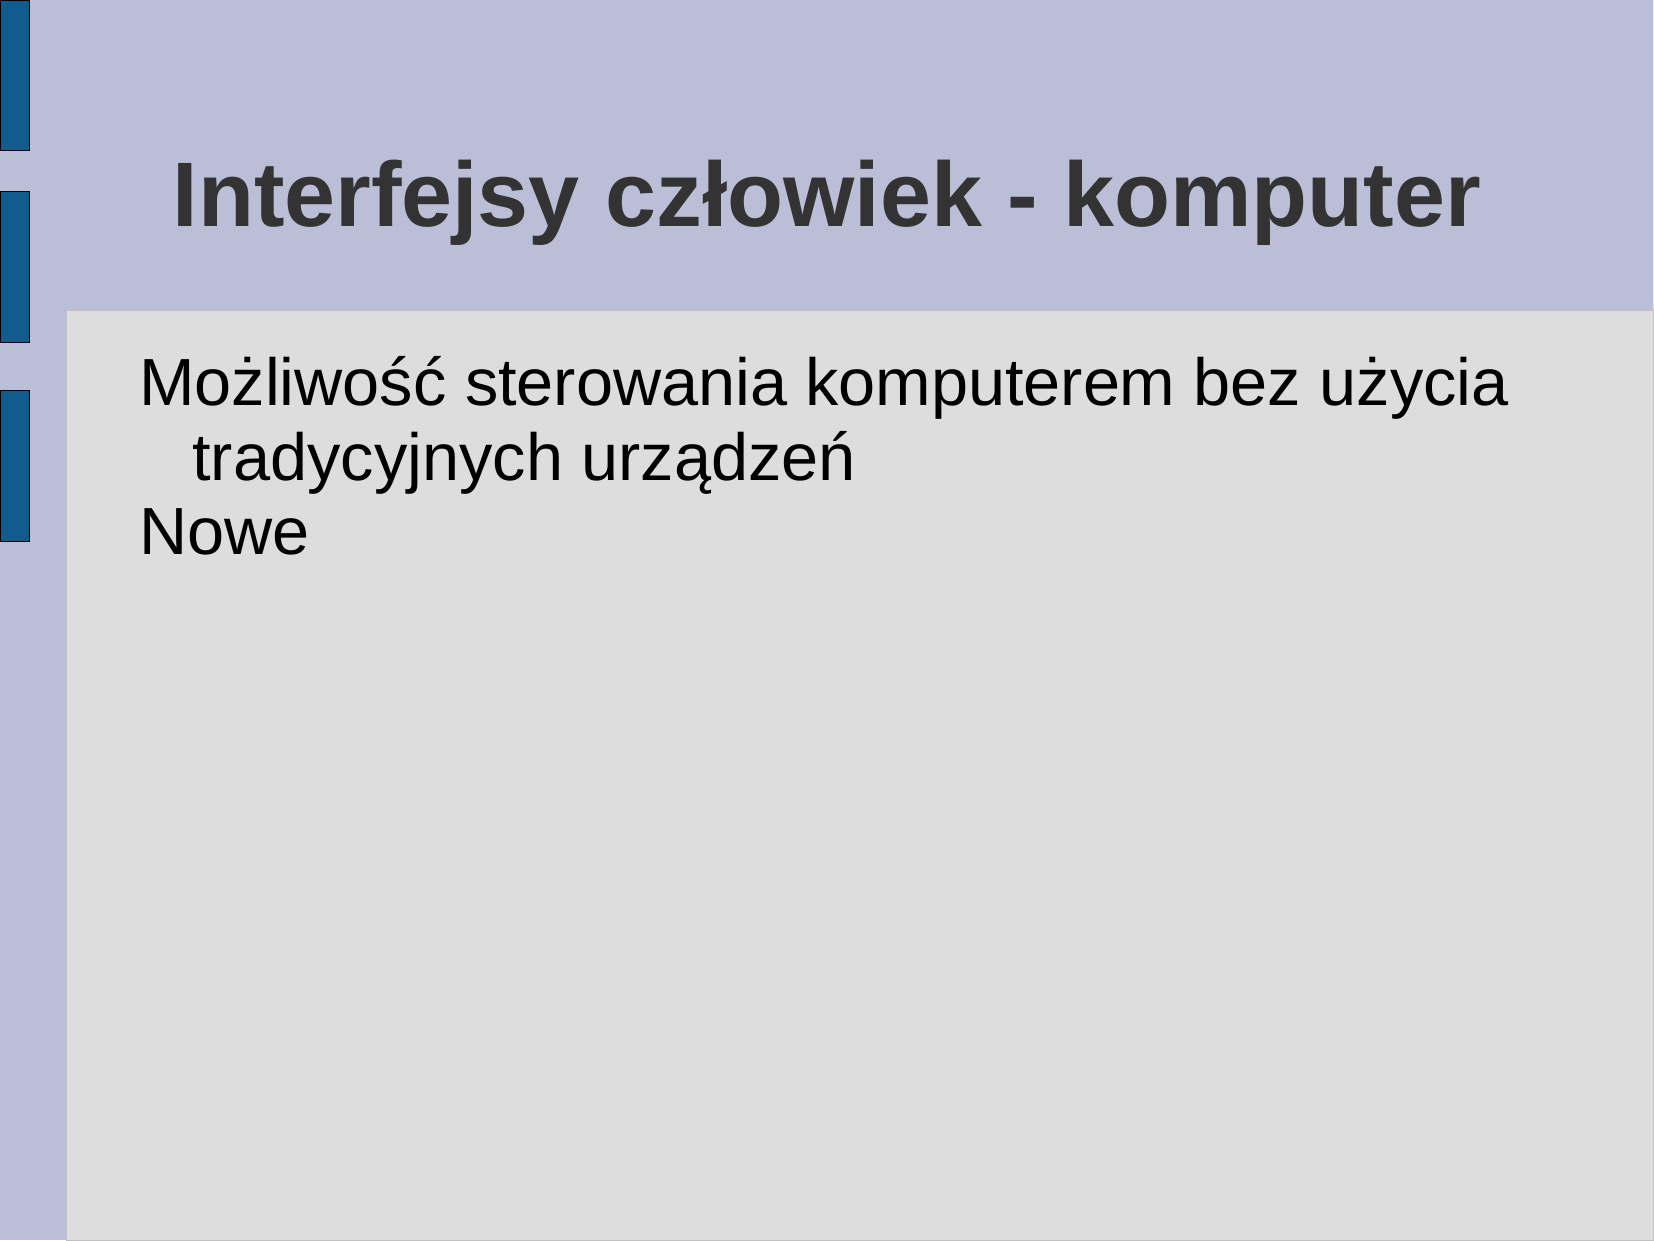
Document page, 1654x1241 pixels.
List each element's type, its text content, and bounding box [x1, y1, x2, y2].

title Interfejsy człowiek - komputer [121, 143, 1534, 246]
list Możliwość sterowania komputerem bez użycia tradycyjnych urządzeń Nowe [121, 344, 1534, 1112]
